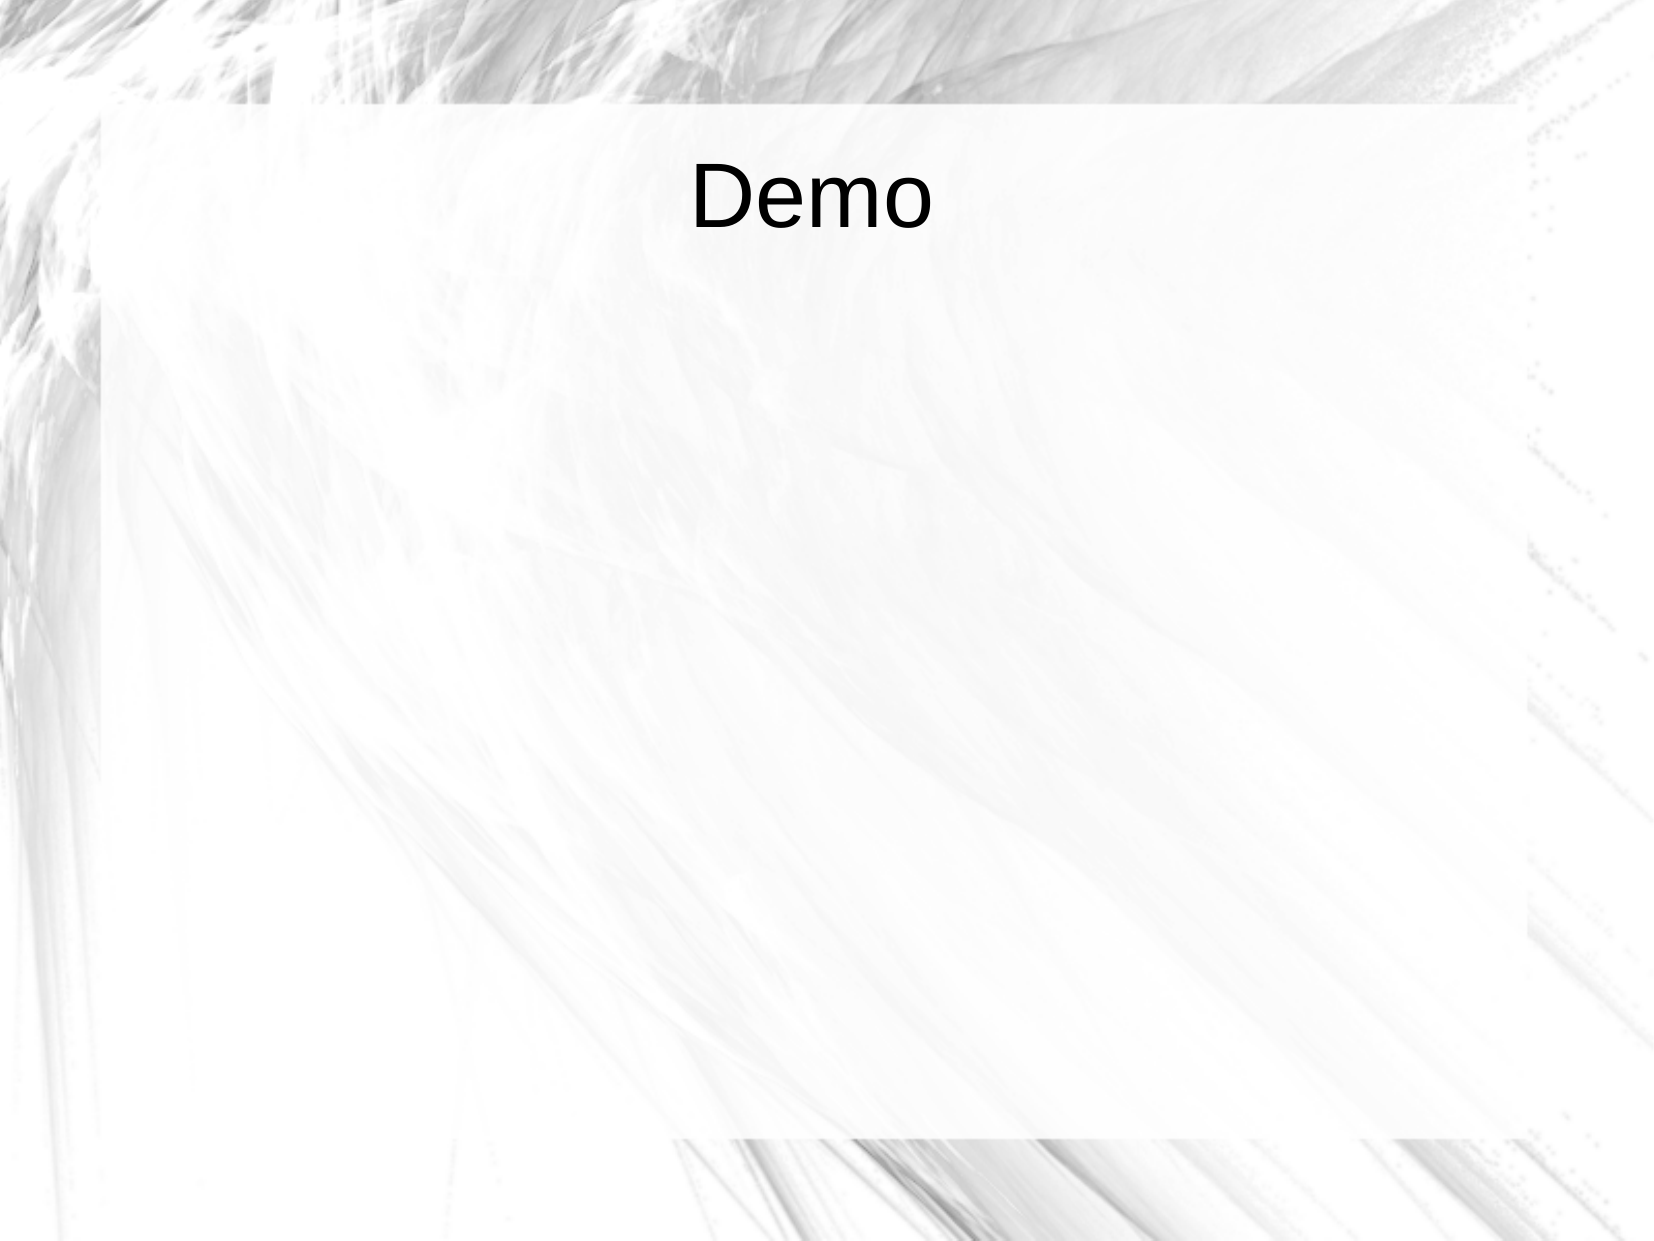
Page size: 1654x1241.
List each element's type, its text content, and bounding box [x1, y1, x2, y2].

title Demo [118, 112, 1506, 281]
picture [0, 0, 1654, 1241]
